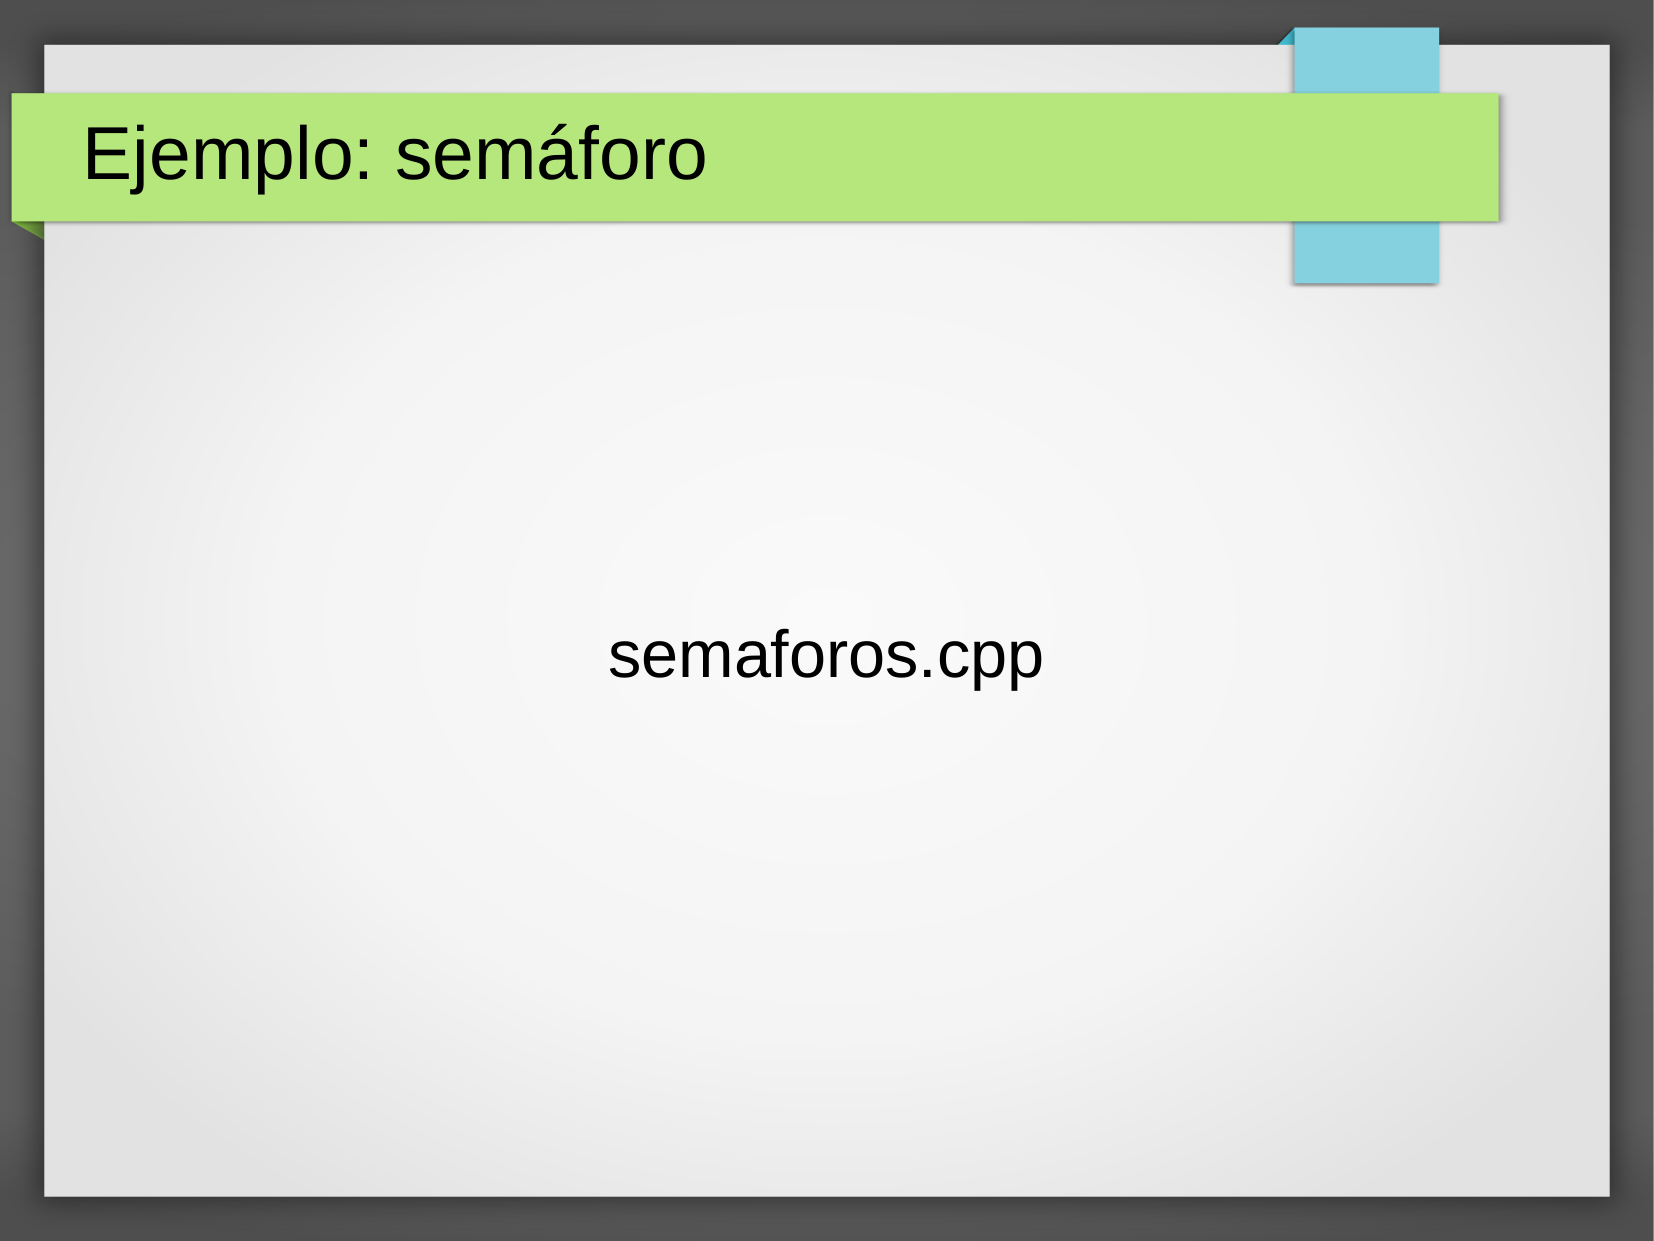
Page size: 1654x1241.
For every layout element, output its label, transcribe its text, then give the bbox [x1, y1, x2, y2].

subtitle semaforos.cpp [82, 295, 1571, 1015]
title Ejemplo: semáforo [82, 94, 1264, 213]
picture [0, 0, 1654, 1241]
